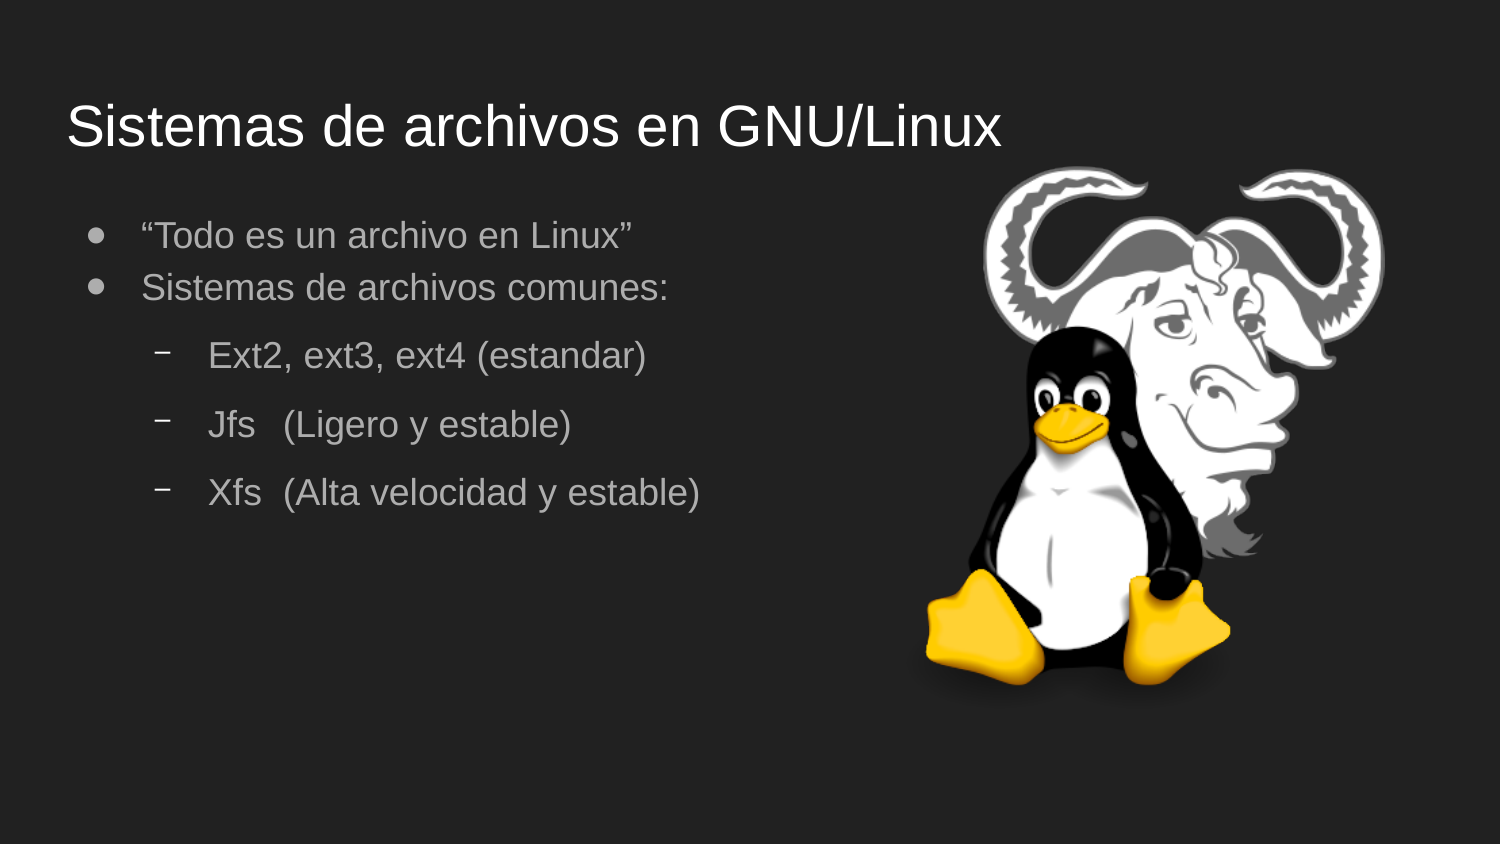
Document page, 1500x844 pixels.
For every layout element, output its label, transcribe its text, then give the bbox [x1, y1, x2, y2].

title Sistemas de archivos en GNU/Linux [51, 72, 1449, 167]
list “Todo es un archivo en Linux” Sistemas de archivos comunes: Ext2, ext3, ext4 (estandar) Jfs (Ligero y estable) Xfs (Alta velocidad y estable) [51, 189, 750, 750]
picture [906, 166, 1385, 710]
